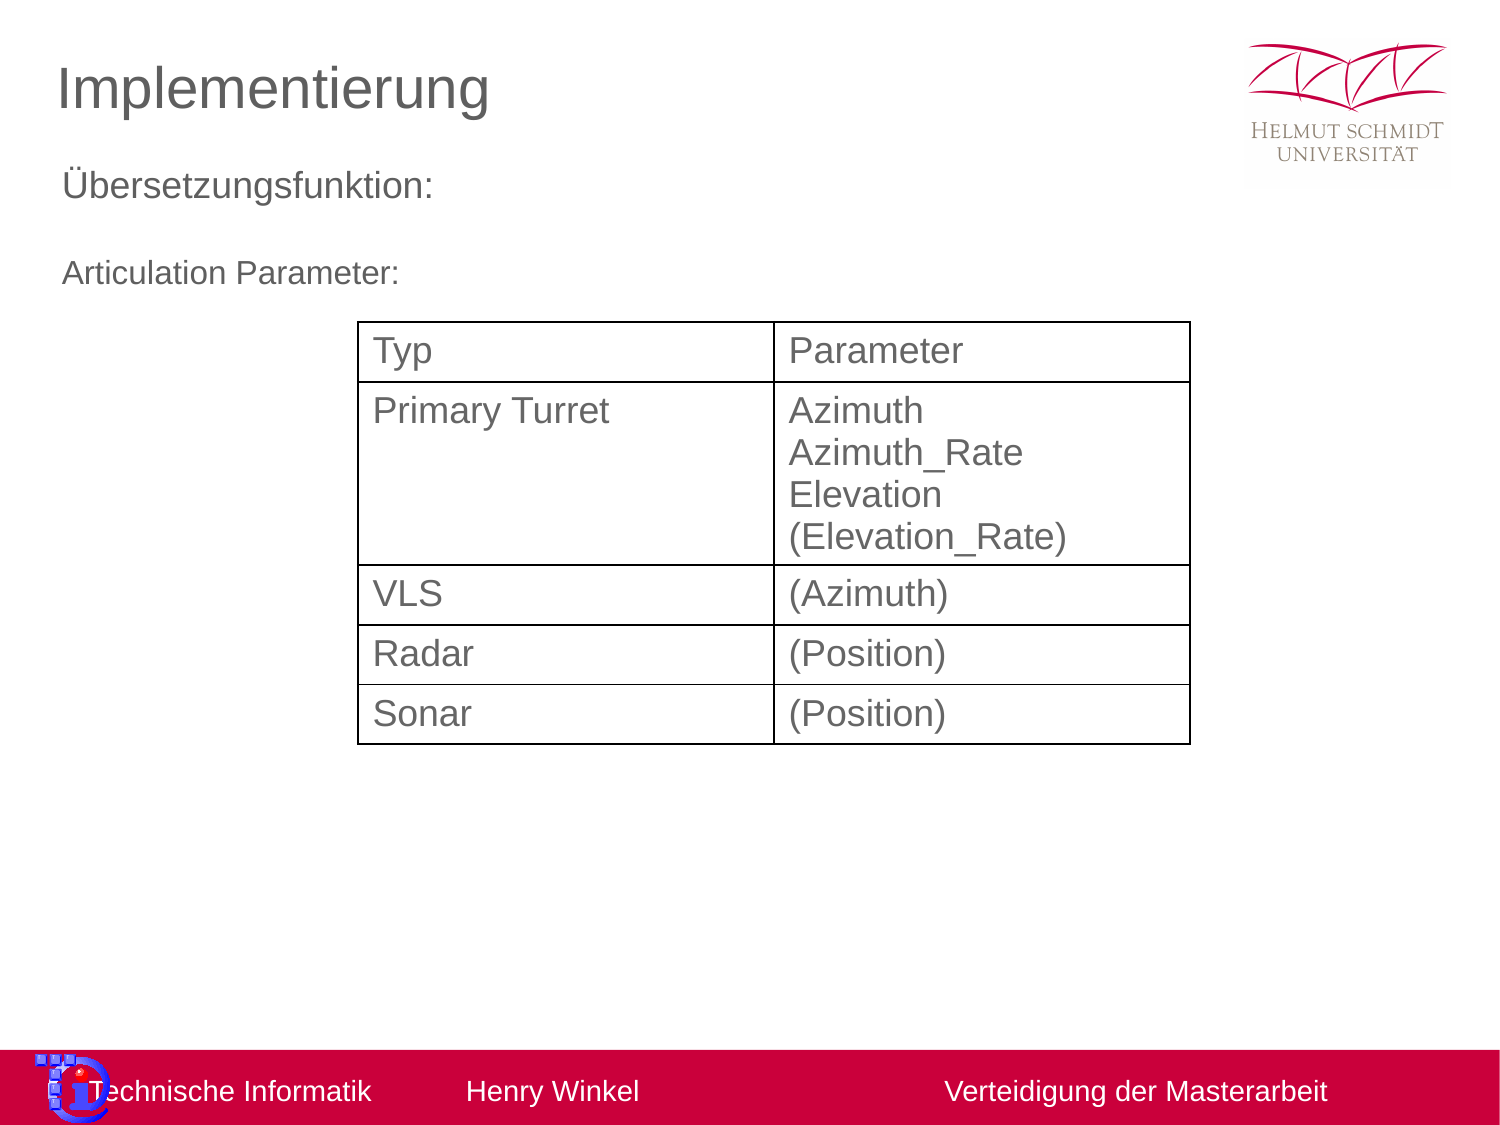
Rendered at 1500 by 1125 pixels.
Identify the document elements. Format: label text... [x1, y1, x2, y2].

text_box Übersetzungsfunktion: Articulation Parameter: [47, 153, 579, 217]
table_cell Primary Turret [359, 383, 773, 564]
table_header Typ [359, 323, 773, 381]
picture [1244, 38, 1451, 189]
table_cell (Azimuth) [775, 566, 1189, 624]
table_cell (Position) [775, 626, 1189, 684]
table_cell (Position) [775, 685, 1189, 743]
table_cell VLS [359, 566, 773, 624]
table_cell Radar [359, 626, 773, 684]
table_header Parameter [775, 323, 1189, 381]
table_cell Azimuth Azimuth_Rate Elevation (Elevation_Rate) [775, 383, 1189, 564]
table_cell Sonar [359, 685, 773, 743]
text_box Implementierung [41, 42, 1223, 161]
